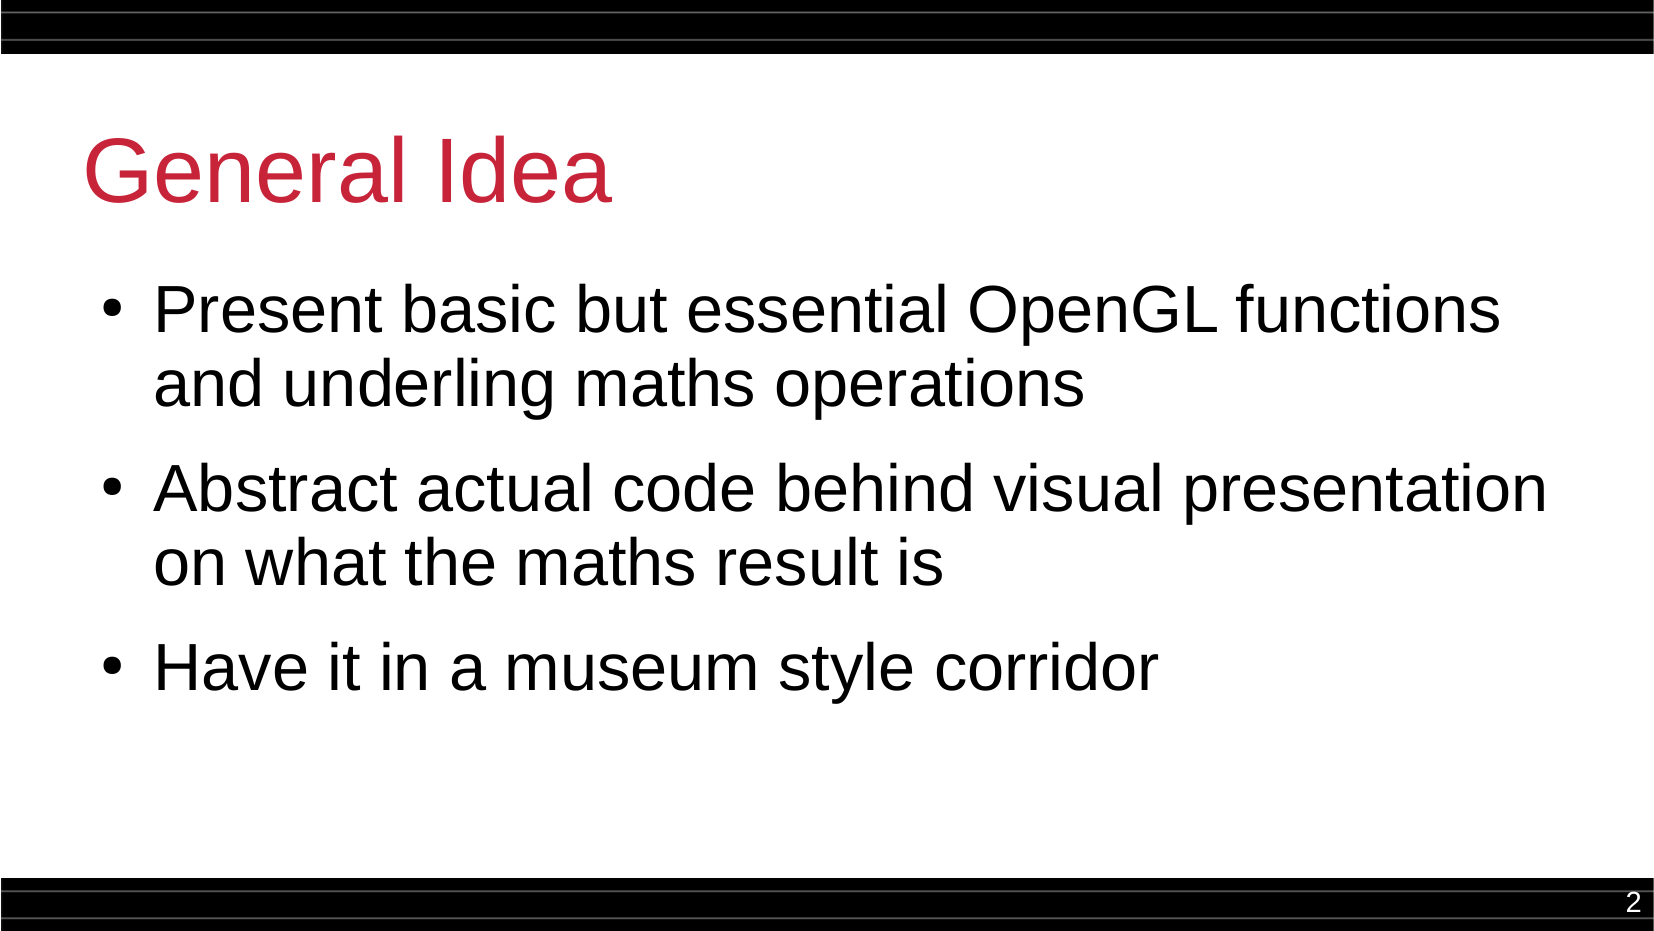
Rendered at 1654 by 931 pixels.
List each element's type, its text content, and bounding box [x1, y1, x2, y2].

title General Idea [82, 92, 1571, 249]
picture [1, 878, 1654, 931]
picture [1, 0, 1654, 54]
list Present basic but essential OpenGL functions and underling maths operations Abstract actual code behind visual presentation on what the maths result is Have it in a museum style corridor [82, 271, 1571, 851]
